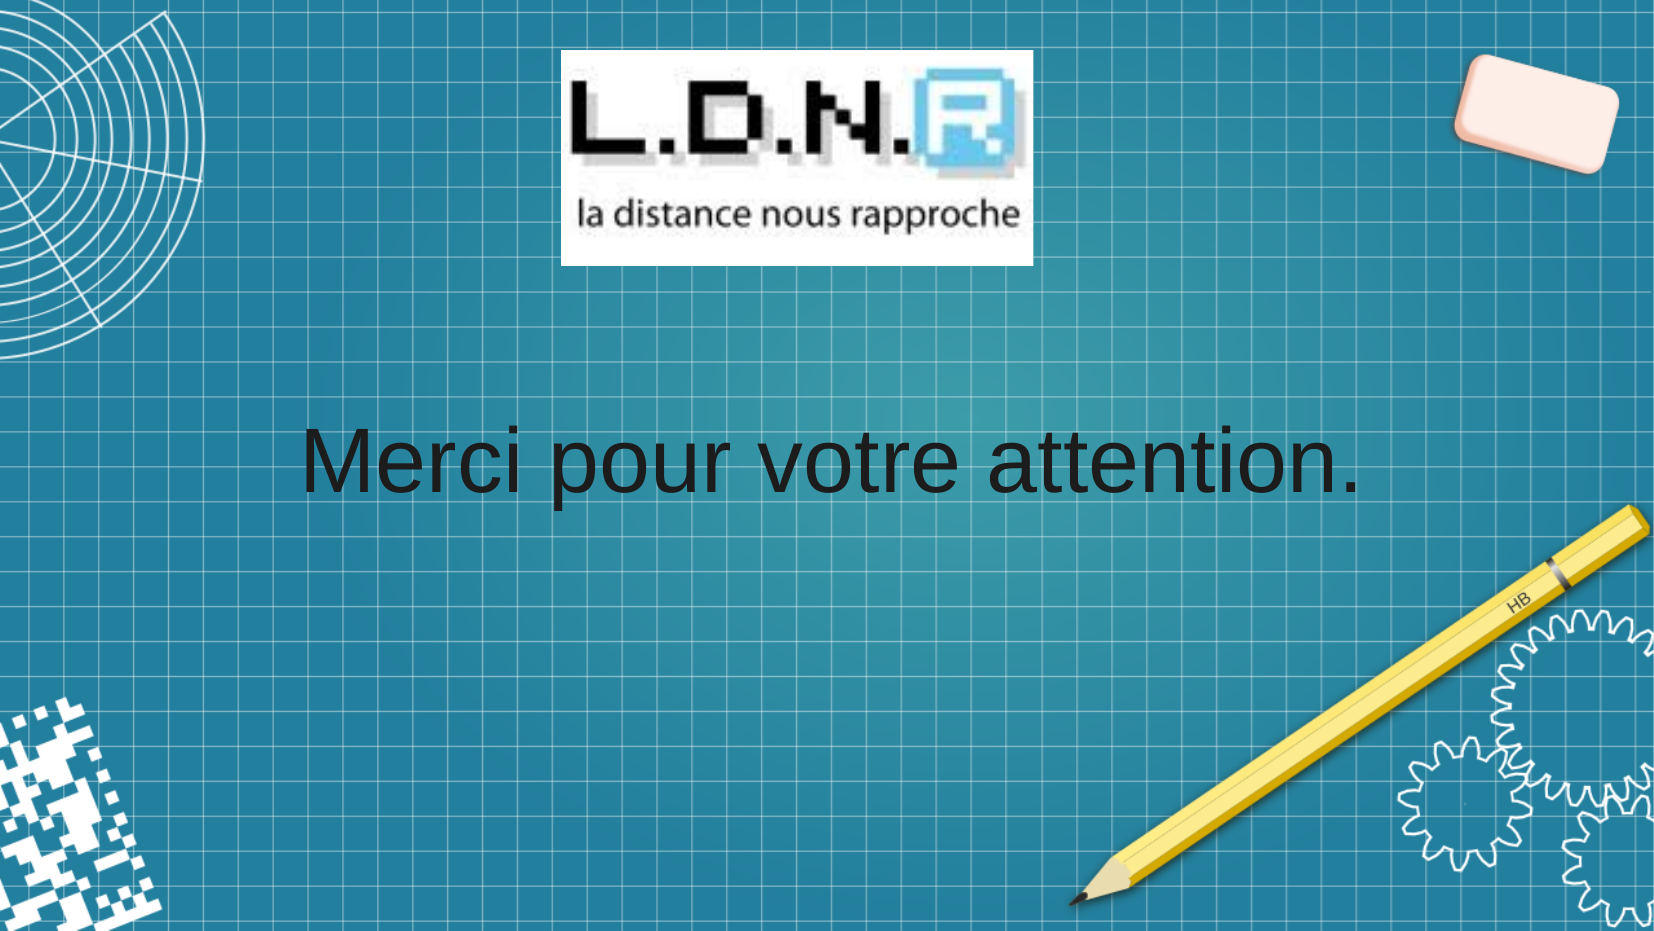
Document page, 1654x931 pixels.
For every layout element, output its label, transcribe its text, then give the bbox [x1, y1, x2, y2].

title Merci pour votre attention. [88, 354, 1577, 567]
picture [0, 0, 1654, 931]
